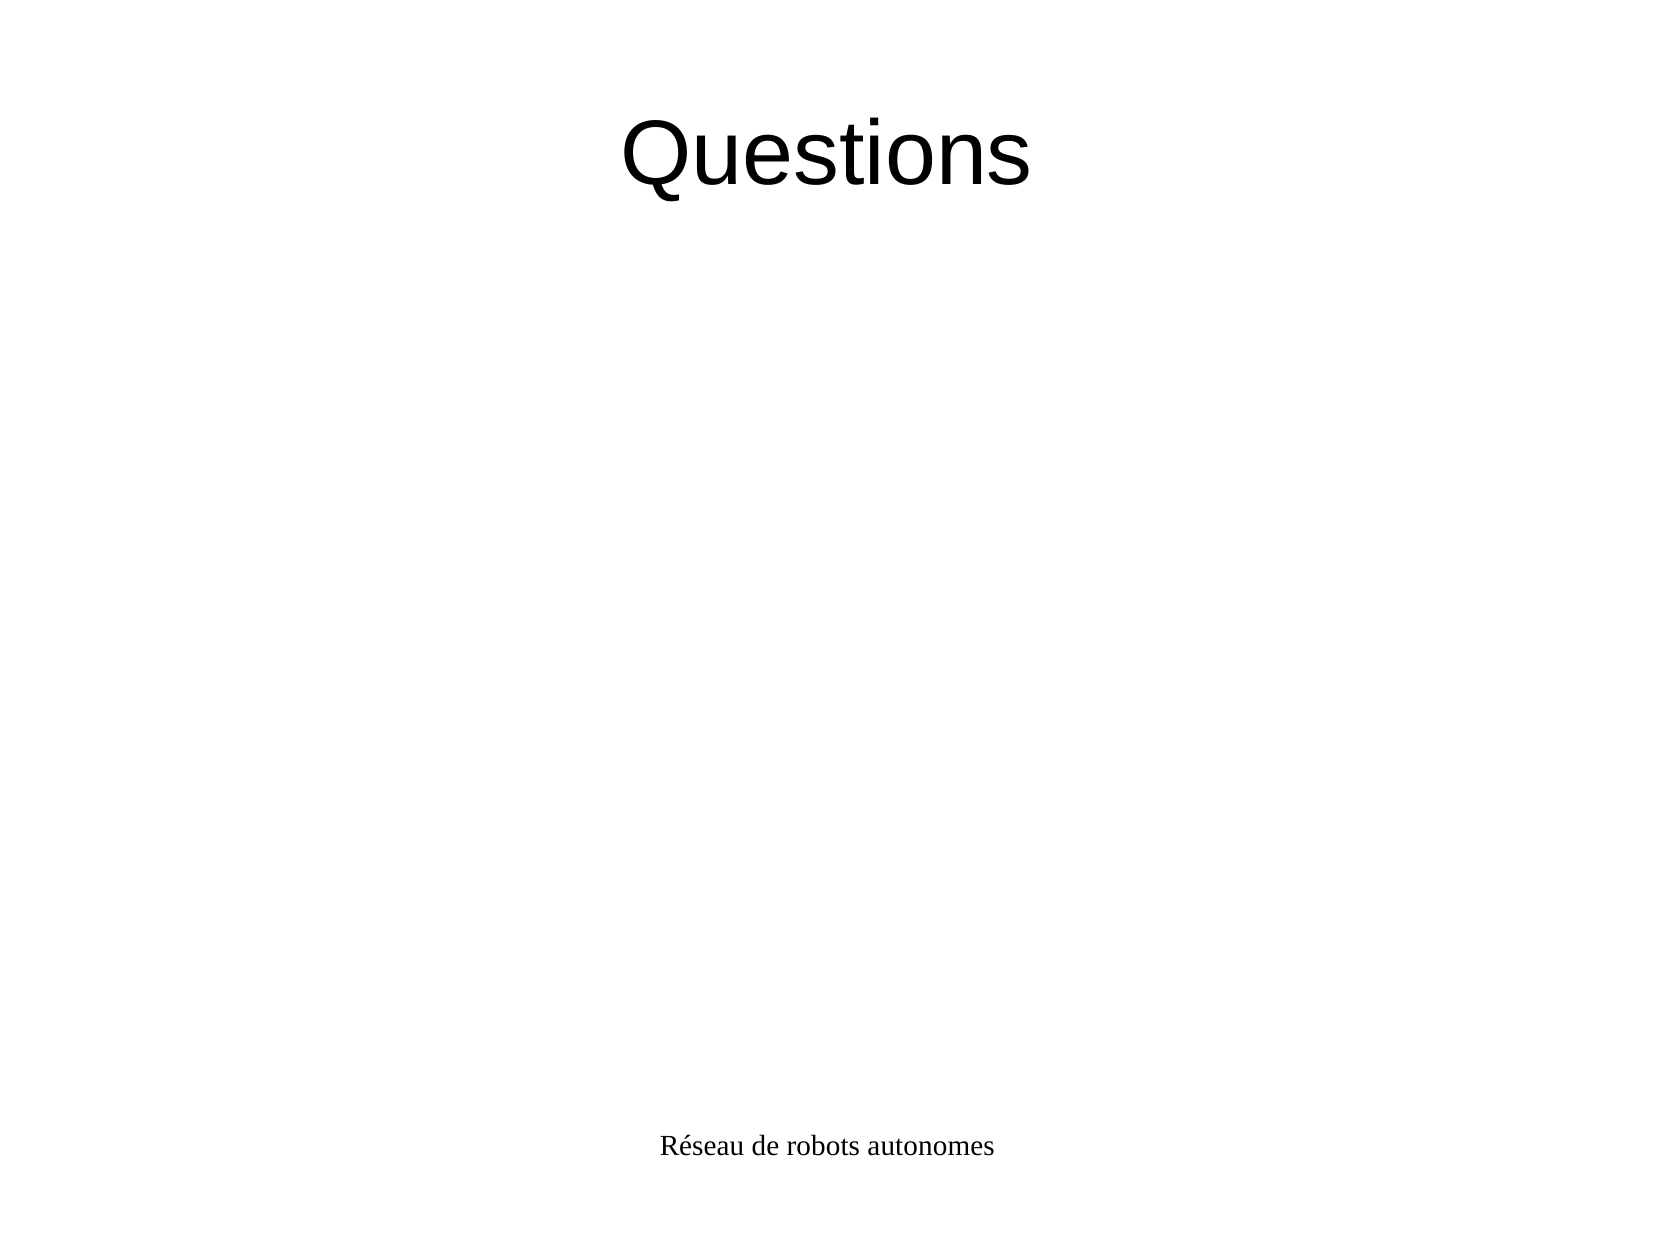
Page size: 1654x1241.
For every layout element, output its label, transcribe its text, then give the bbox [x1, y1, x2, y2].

title Questions [82, 49, 1571, 257]
